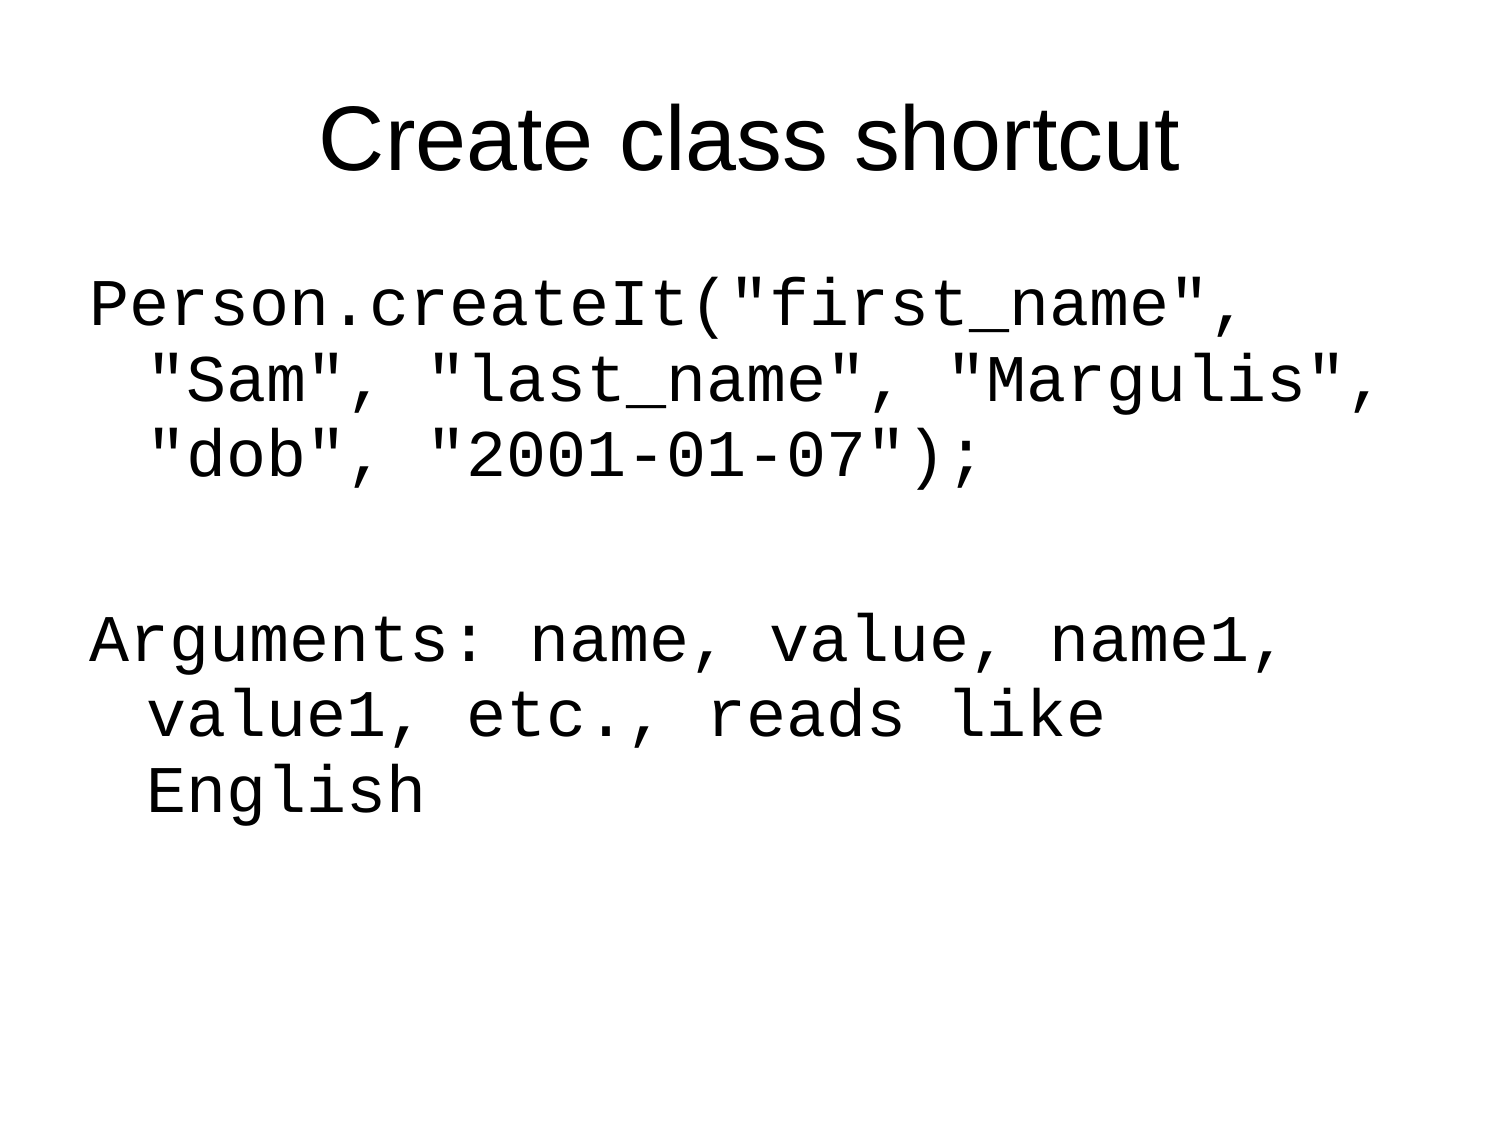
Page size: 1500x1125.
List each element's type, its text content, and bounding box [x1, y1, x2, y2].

list Person.createIt("first_name", "Sam", "last_name", "Margulis", "dob", "2001-01-07"); Arguments: name, value, name1, value1, etc., reads like English [75, 262, 1426, 1005]
title Create class shortcut [75, 45, 1426, 233]
